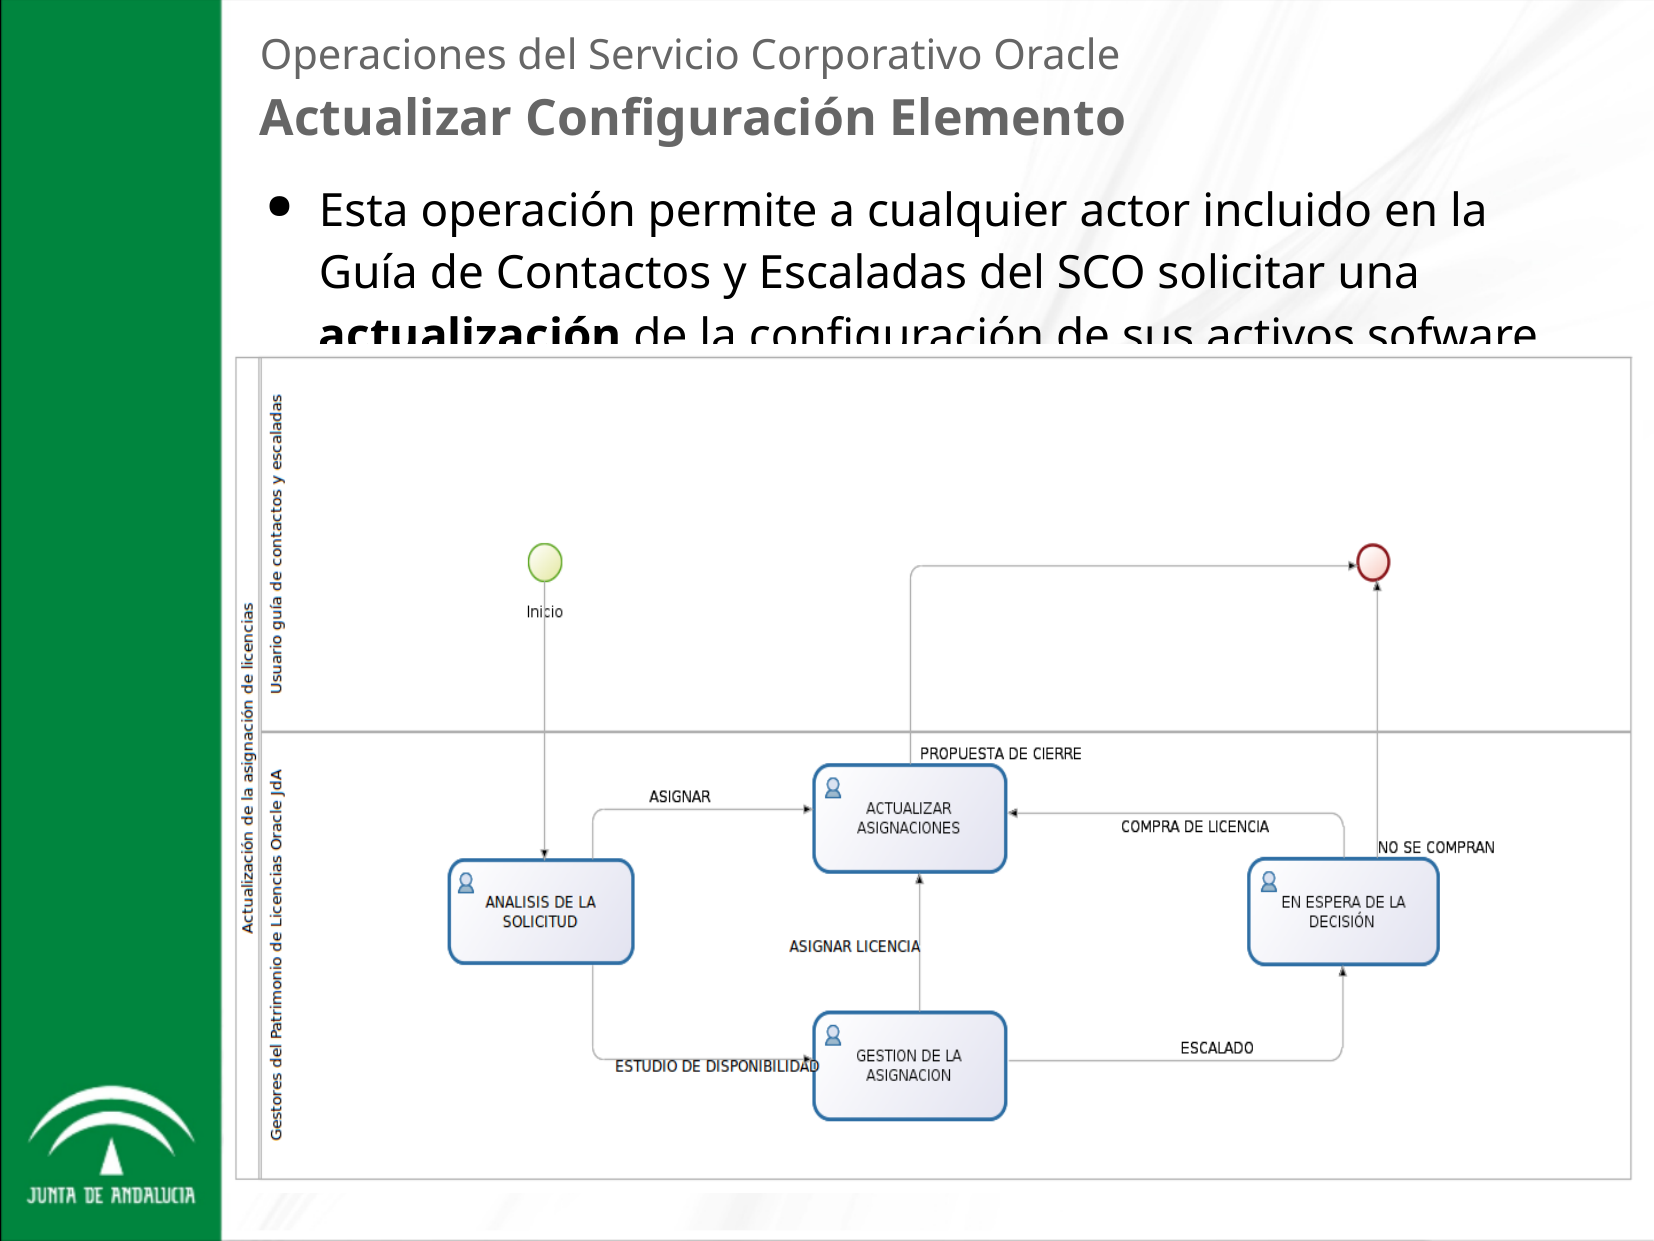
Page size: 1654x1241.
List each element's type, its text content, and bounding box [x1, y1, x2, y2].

list Esta operación permite a cualquier actor incluido en la Guía de Contactos y Escaladas del SCO solicitar una actualización de la configuración de sus activos sofware Oracle. [248, 177, 1565, 344]
picture [0, 0, 1654, 1241]
title Operaciones del Servicio Corporativo Oracle Actualizar Configuración Elemento [259, 35, 1577, 139]
